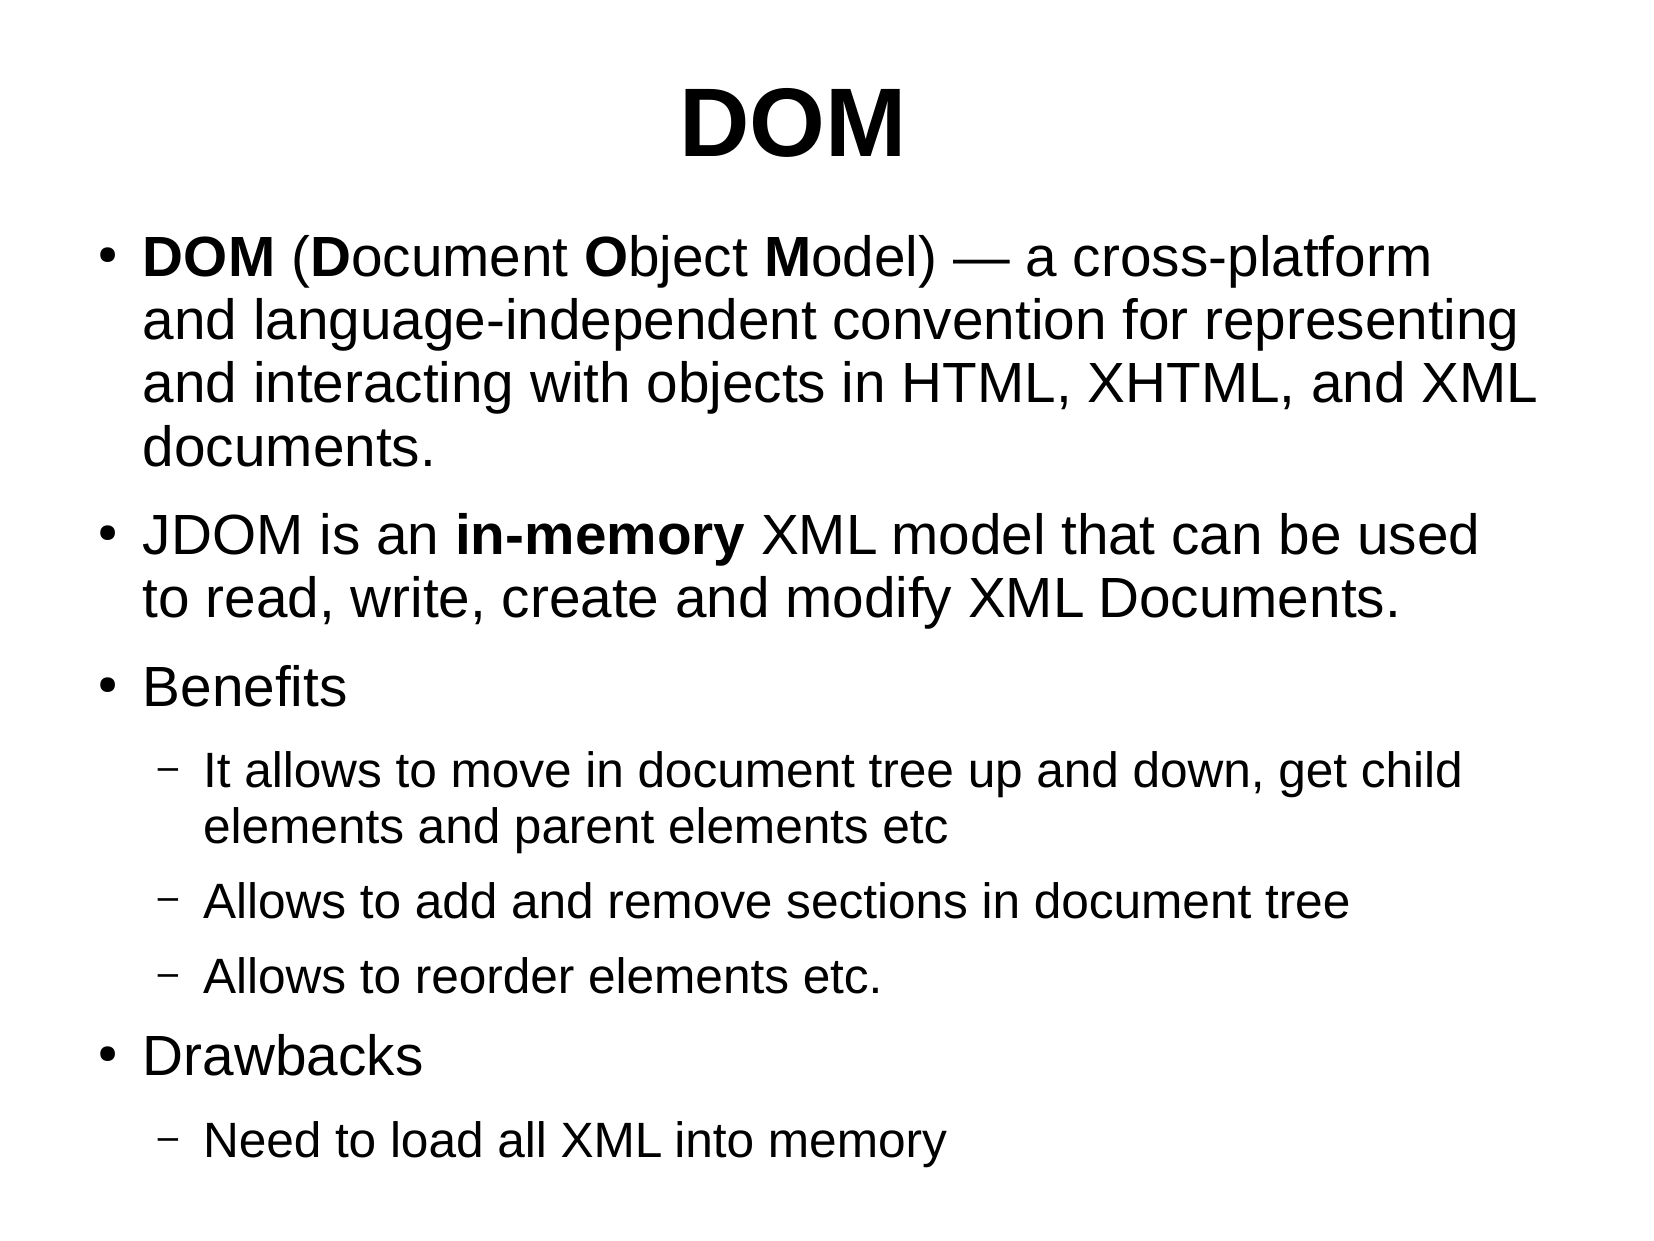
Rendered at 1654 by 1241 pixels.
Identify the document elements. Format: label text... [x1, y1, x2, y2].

list DOM (Document Object Model) — a cross-platform and language-independent convention for representing and interacting with objects in HTML, XHTML, and XML documents. JDOM is an in-memory XML model that can be used to read, write, create and modify XML Documents. Benefits It allows to move in document tree up and down, get child elements and parent elements etc Allows to add and remove sections in document tree Allows to reorder elements etc. Drawbacks Need to load all XML into memory [82, 225, 1538, 1186]
title DOM [82, 49, 1571, 196]
